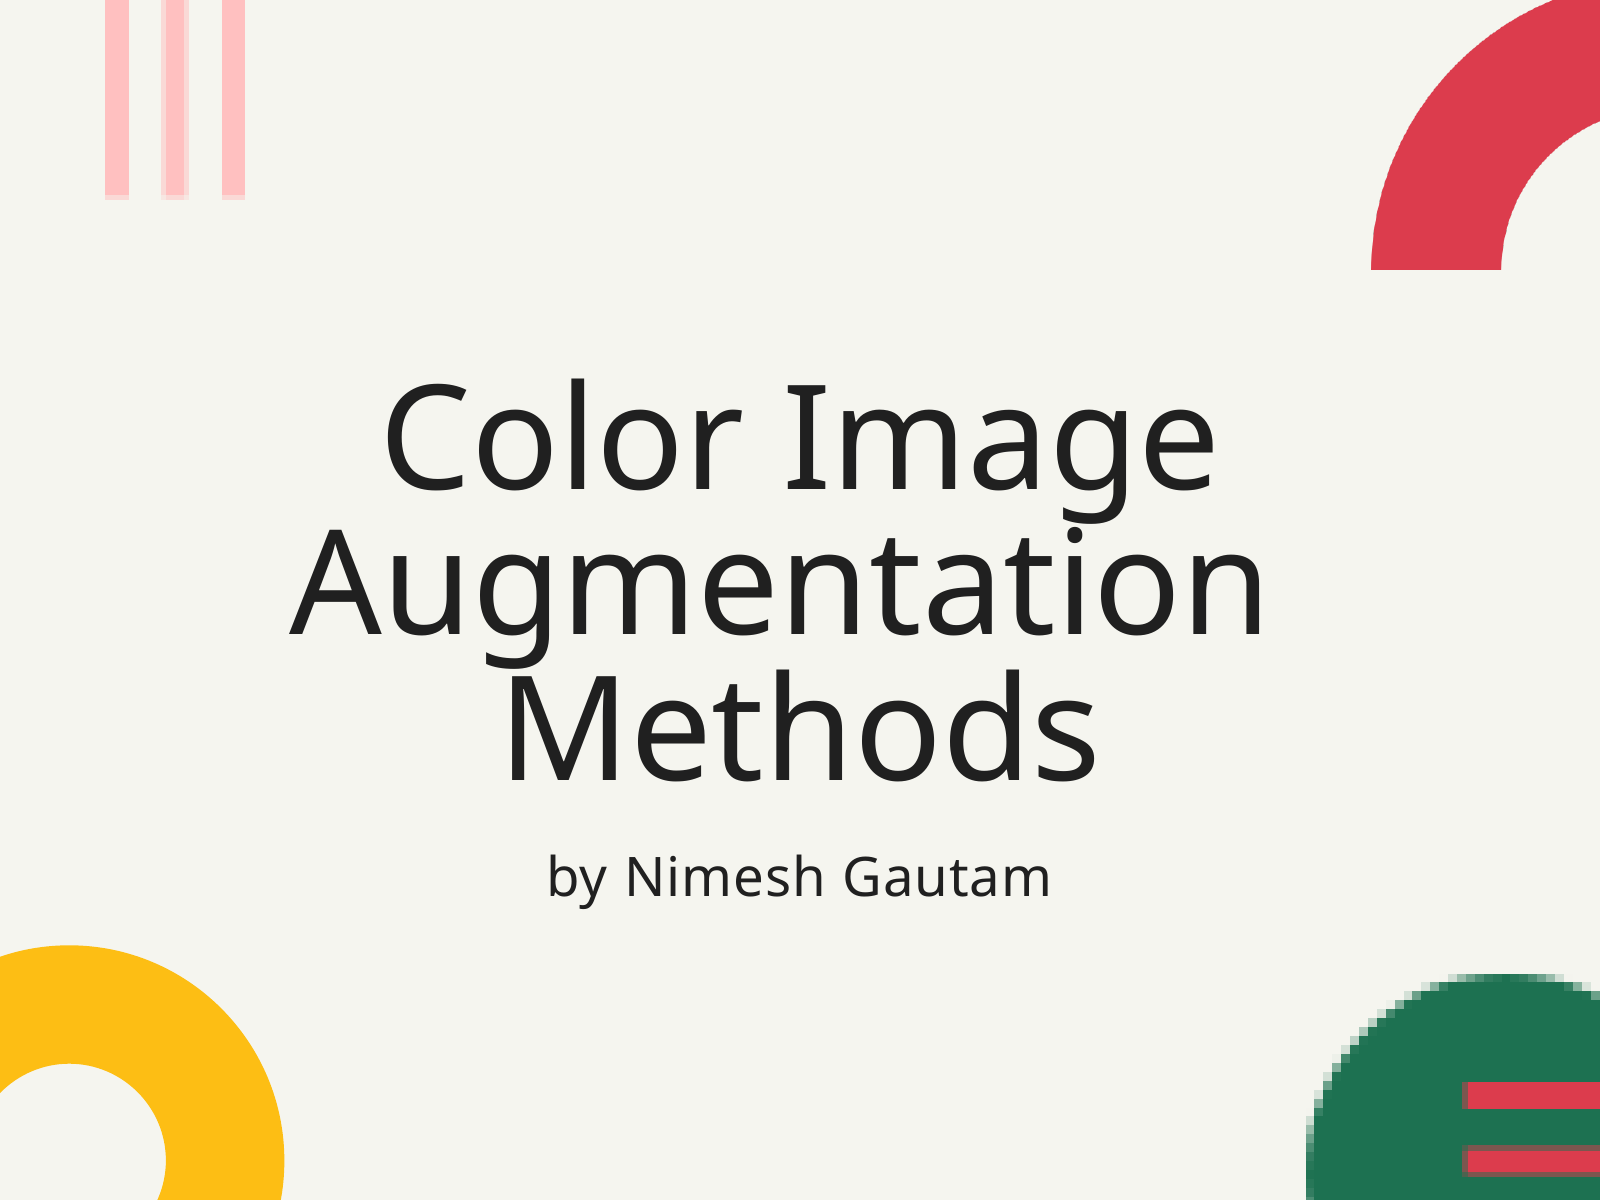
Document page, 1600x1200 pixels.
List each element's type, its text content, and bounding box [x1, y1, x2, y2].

picture [36, 0, 315, 233]
text_box Color Image Augmentation Methods [202, 372, 1398, 810]
picture [1306, 974, 1600, 1200]
text_box by Nimesh Gautam [356, 831, 1244, 908]
picture [1371, 0, 1600, 270]
text_box [0, 945, 285, 1200]
